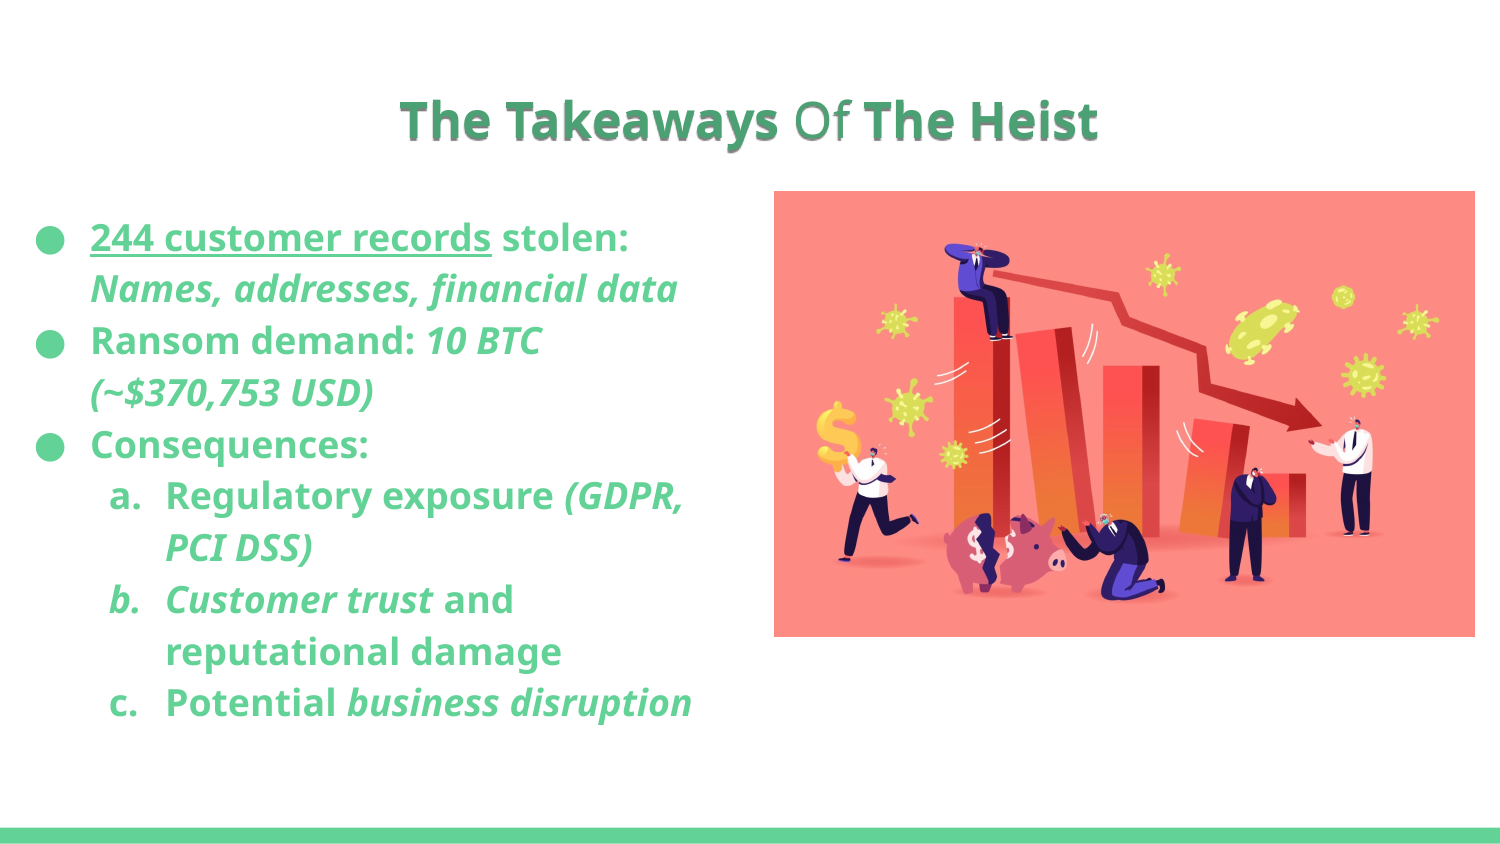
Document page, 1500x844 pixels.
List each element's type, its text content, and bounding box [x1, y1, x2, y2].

picture [774, 191, 1475, 637]
list 244 customer records stolen: Names, addresses, financial data Ransom demand: 10 BTC (~$370,753 USD) Consequences: Regulatory exposure (GDPR, PCI DSS) Customer trust and reputational damage Potential business disruption [0, 191, 724, 753]
title The Takeaways Of The Heist [51, 72, 1449, 167]
